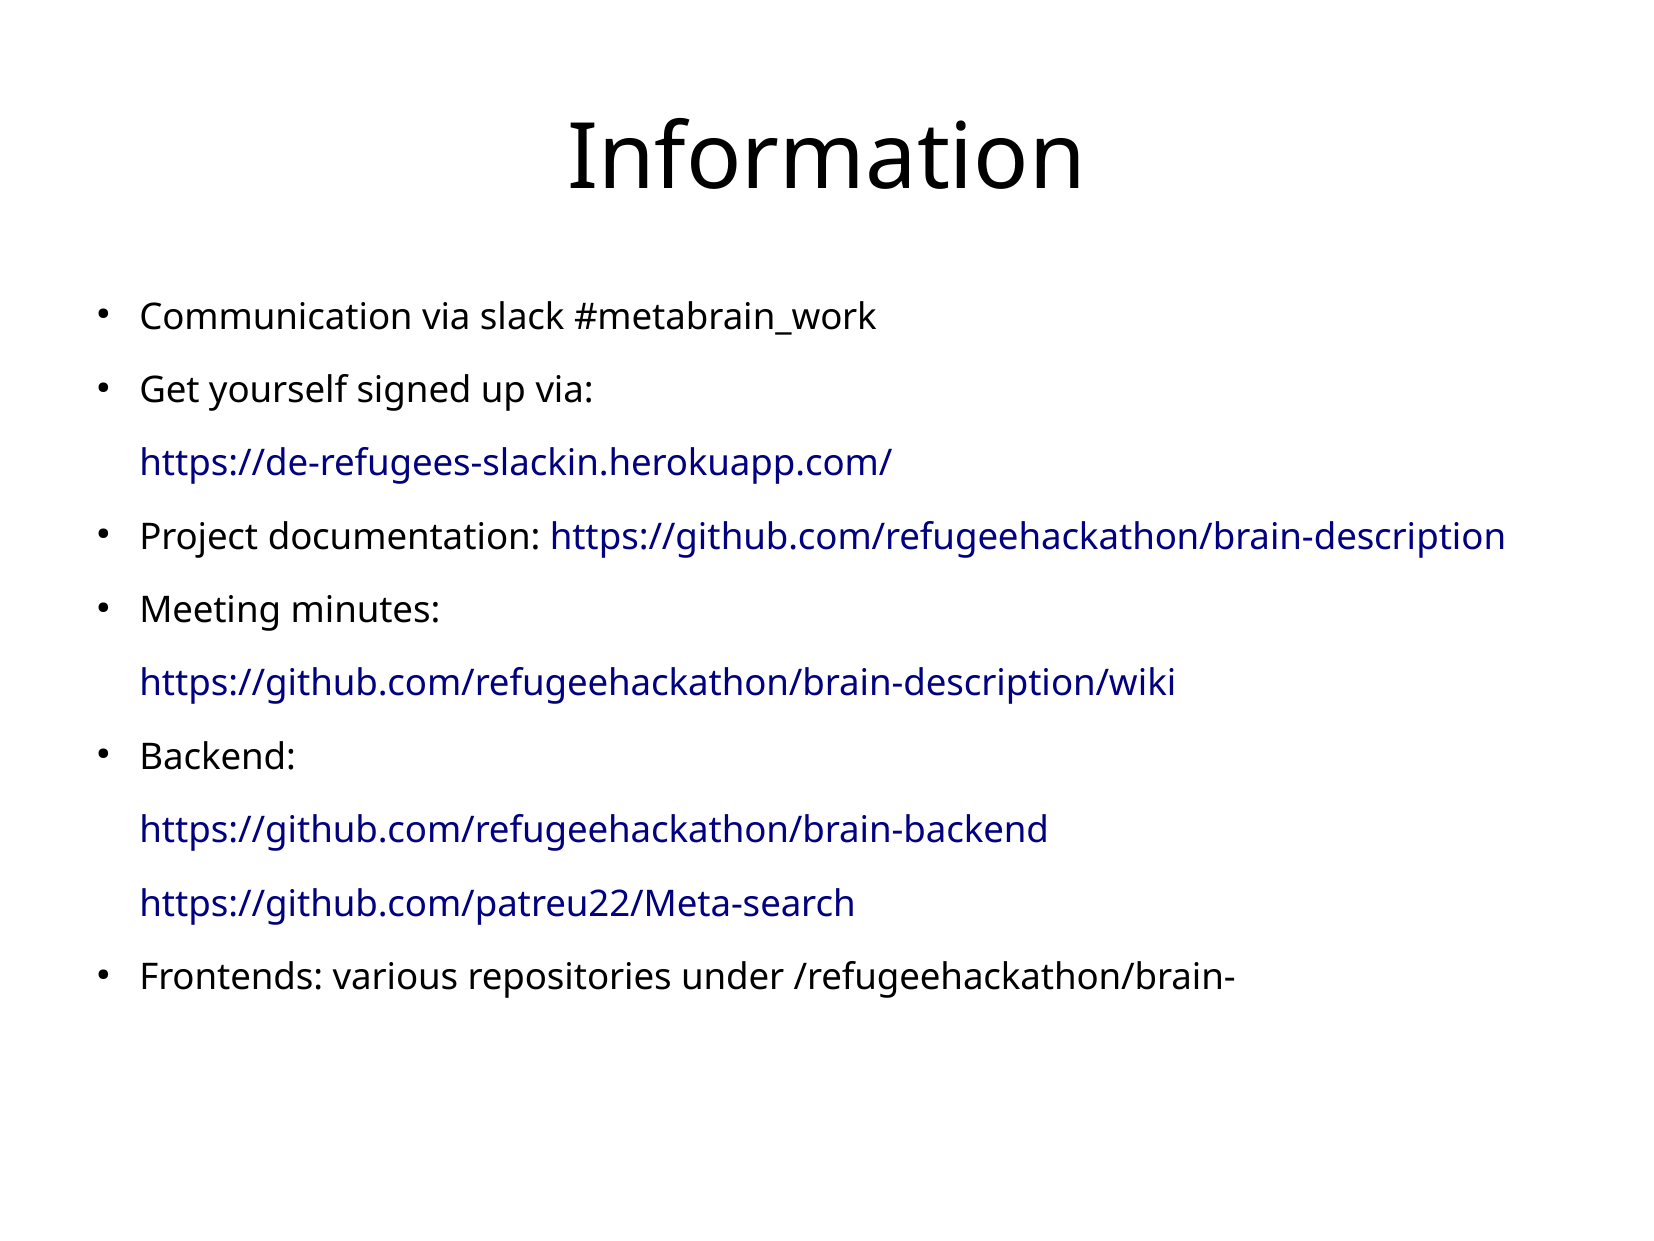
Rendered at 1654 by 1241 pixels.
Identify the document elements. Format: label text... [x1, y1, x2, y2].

title Information [82, 49, 1571, 257]
list Communication via slack #metabrain_work Get yourself signed up via: https://de-refugees-slackin.herokuapp.com/ Project documentation: https://github.com/refugeehackathon/brain-description Meeting minutes: https://github.com/refugeehackathon/brain-description/wiki Backend: https://github.com/refugeehackathon/brain-backend https://github.com/patreu22/Meta-search Frontends: various repositories under /refugeehackathon/brain- [82, 290, 1571, 1010]
